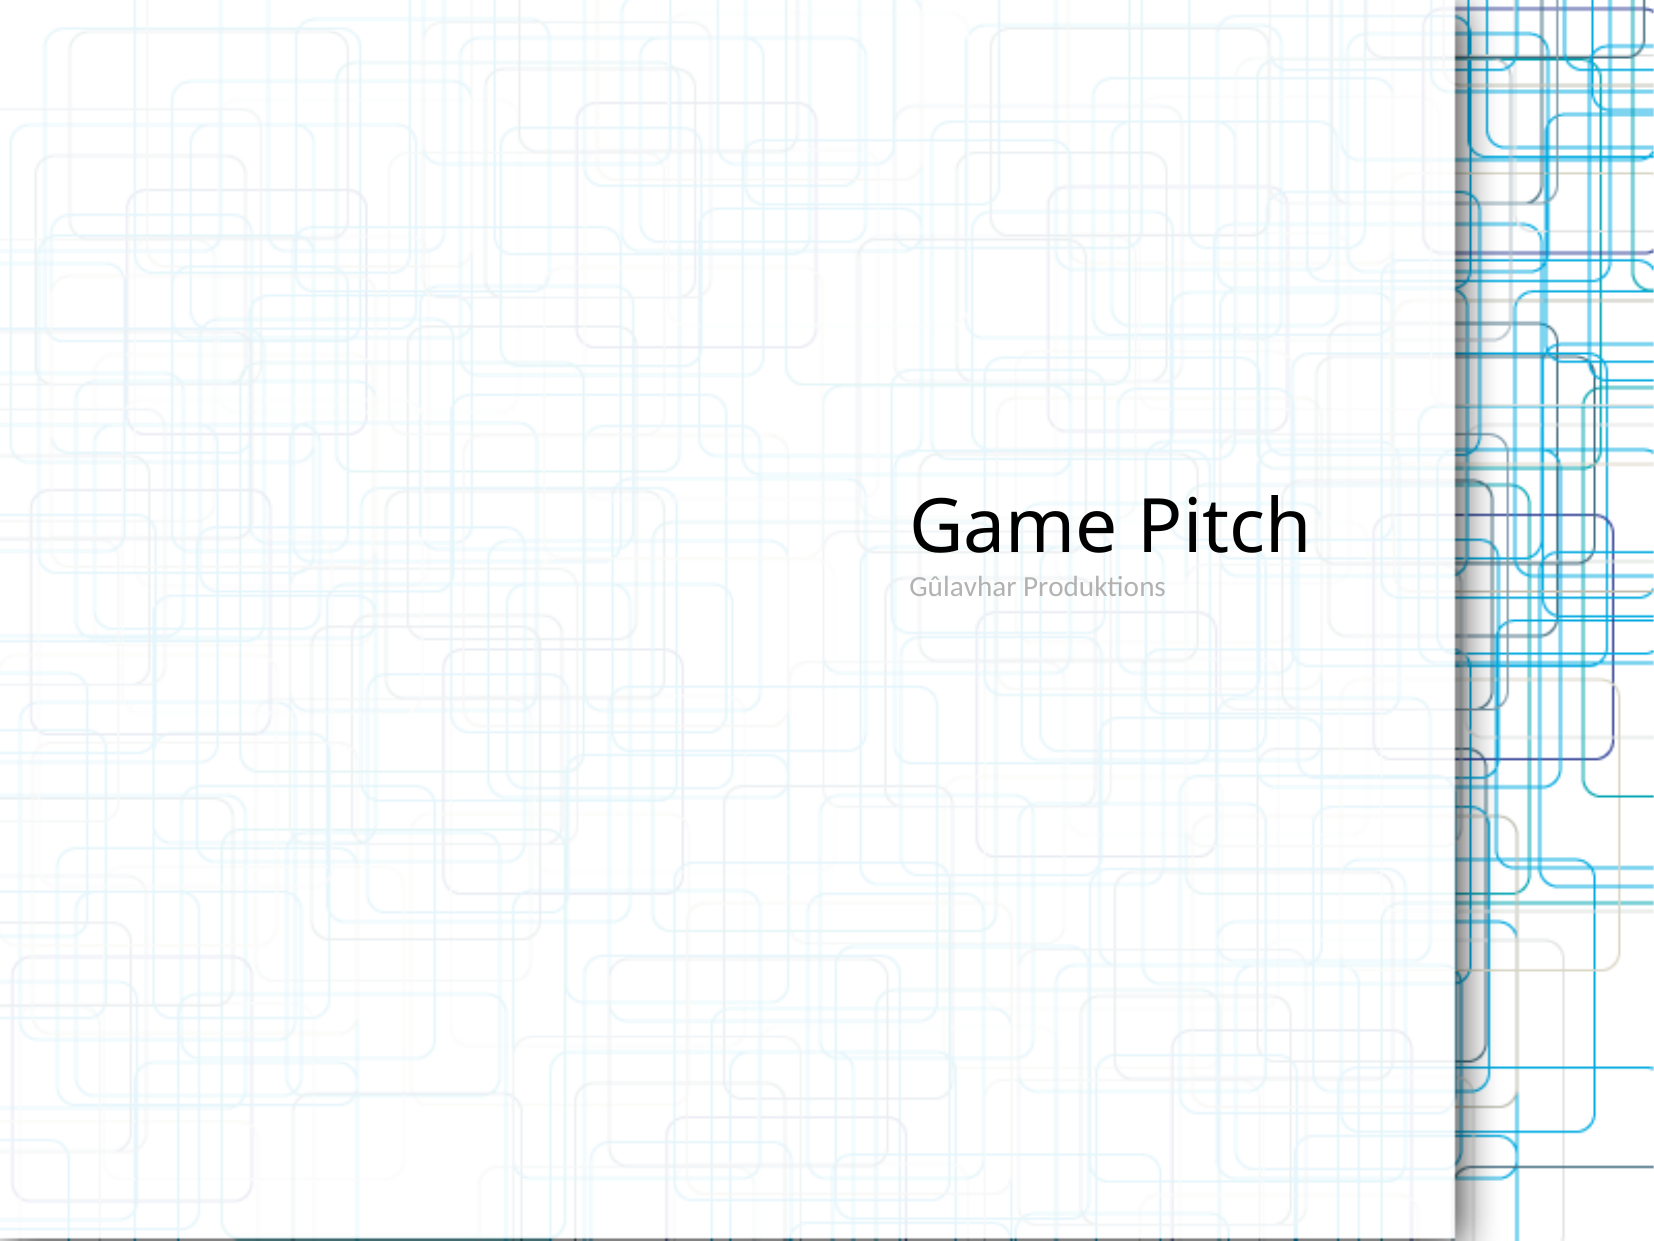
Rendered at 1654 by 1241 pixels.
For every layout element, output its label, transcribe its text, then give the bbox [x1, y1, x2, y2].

list Game Pitch Gûlavhar Produktions [909, 472, 1418, 1109]
picture [0, 0, 1654, 1241]
